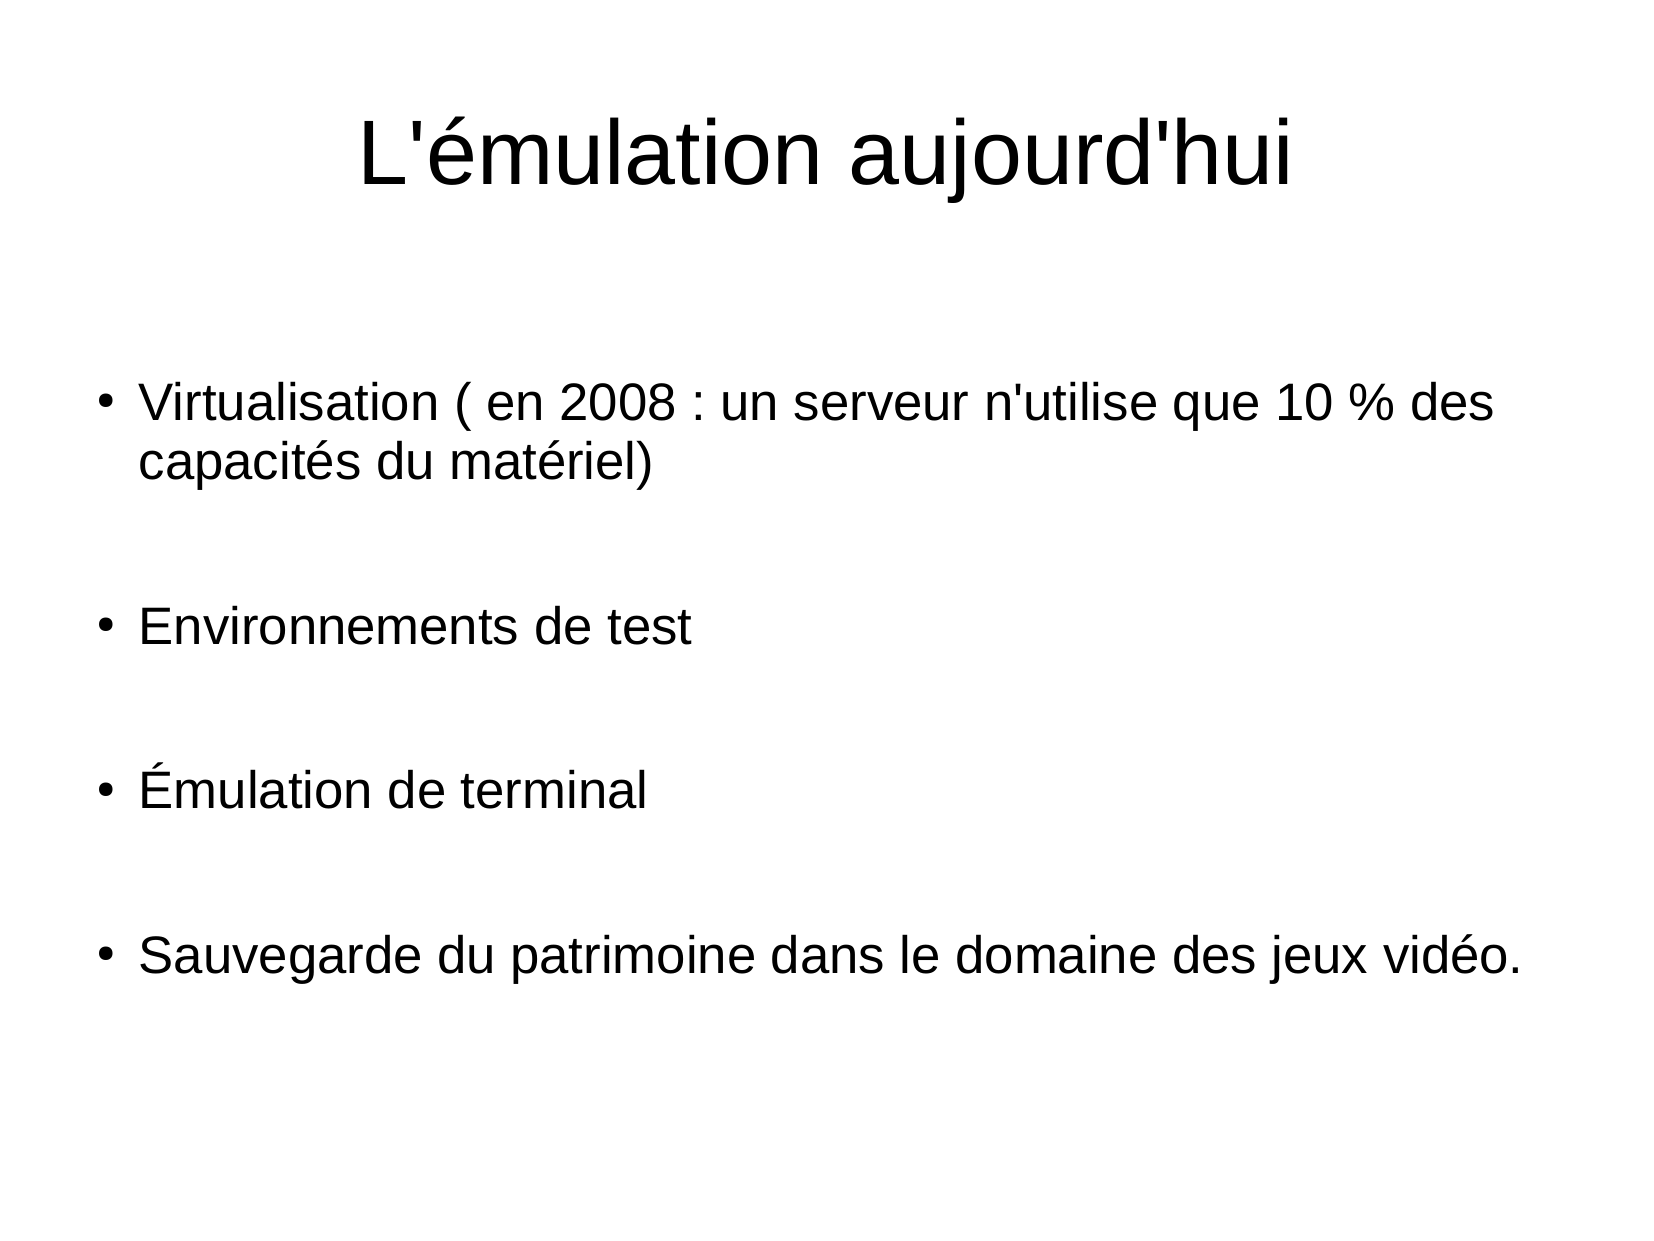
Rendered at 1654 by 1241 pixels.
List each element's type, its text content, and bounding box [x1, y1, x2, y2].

list Virtualisation ( en 2008 : un serveur n'utilise que 10 % des capacités du matériel) Environnements de test Émulation de terminal Sauvegarde du patrimoine dans le domaine des jeux vidéo. [82, 290, 1538, 1010]
title L'émulation aujourd'hui [82, 49, 1571, 257]
